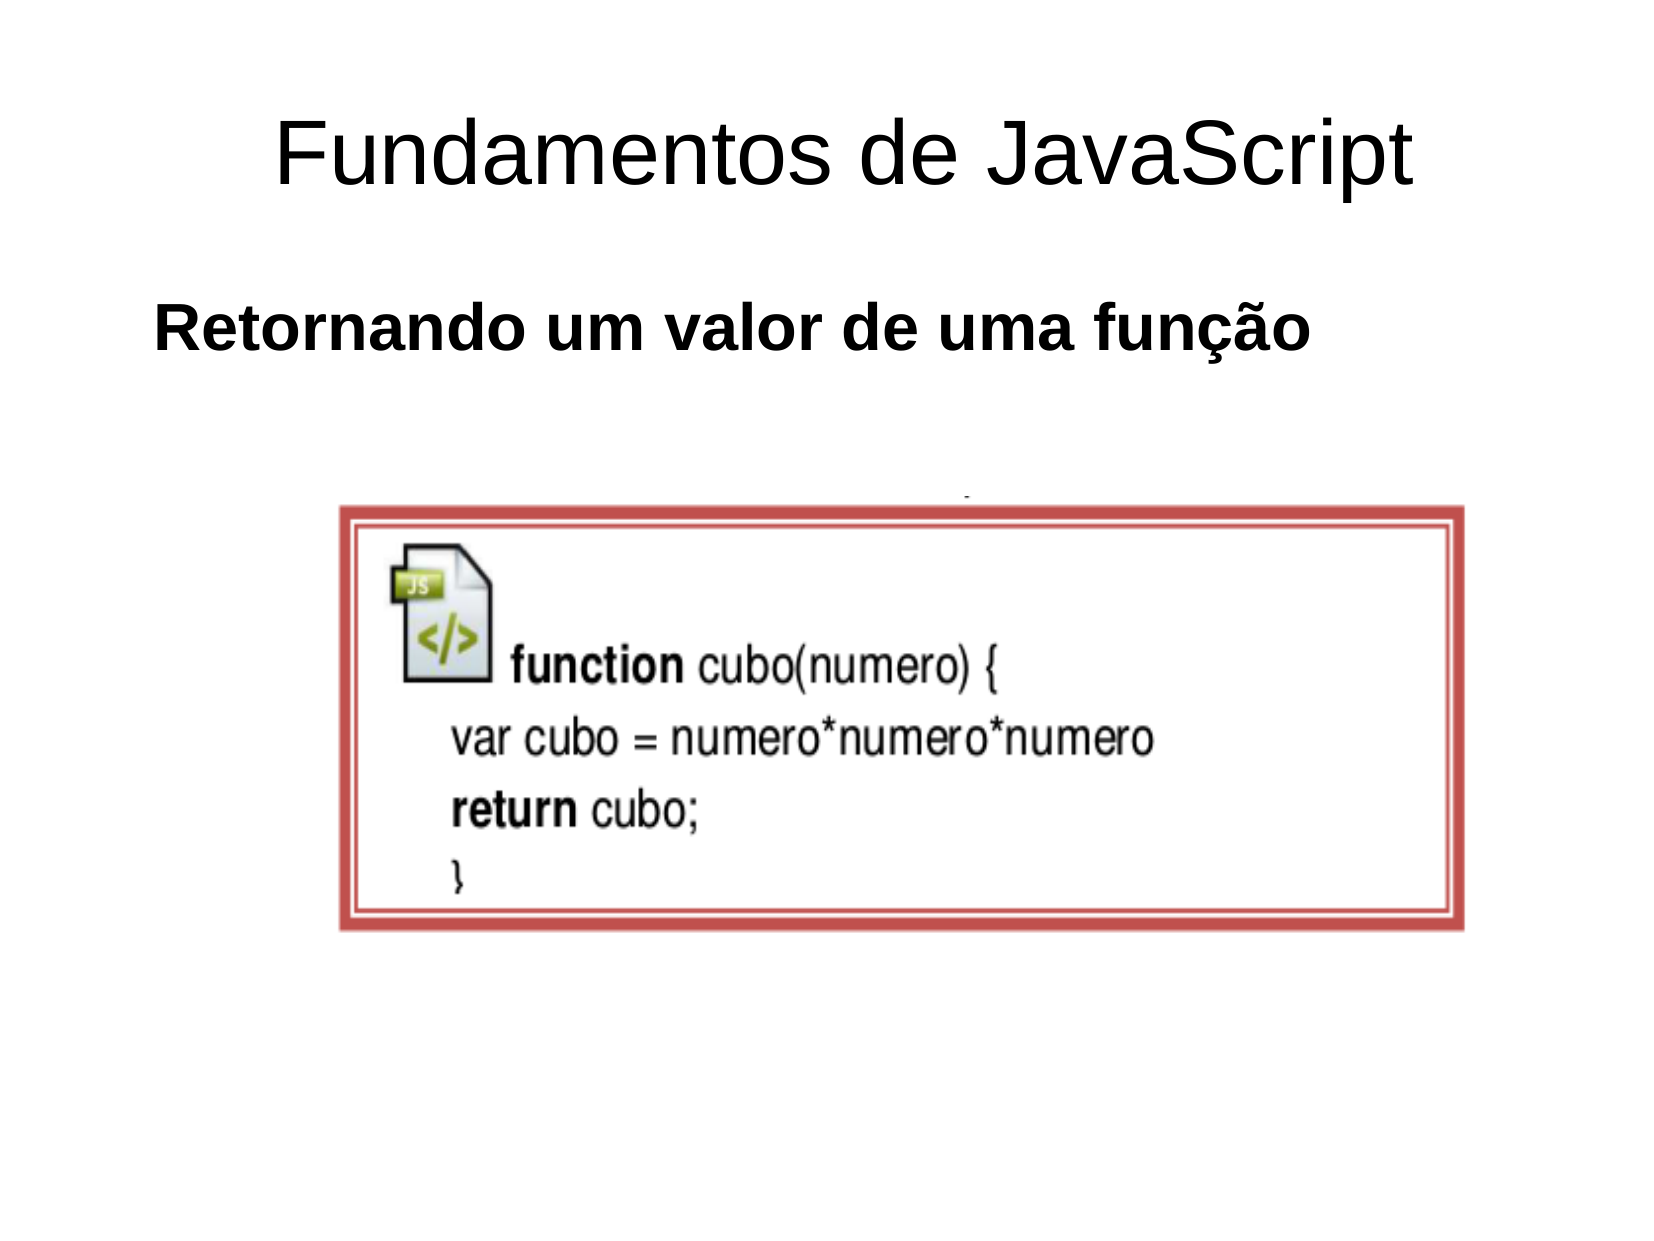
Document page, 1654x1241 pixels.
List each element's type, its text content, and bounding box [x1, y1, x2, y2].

title Fundamentos de JavaScript [82, 49, 1571, 257]
picture [327, 496, 1477, 945]
list Retornando um valor de uma função [82, 290, 1571, 1010]
